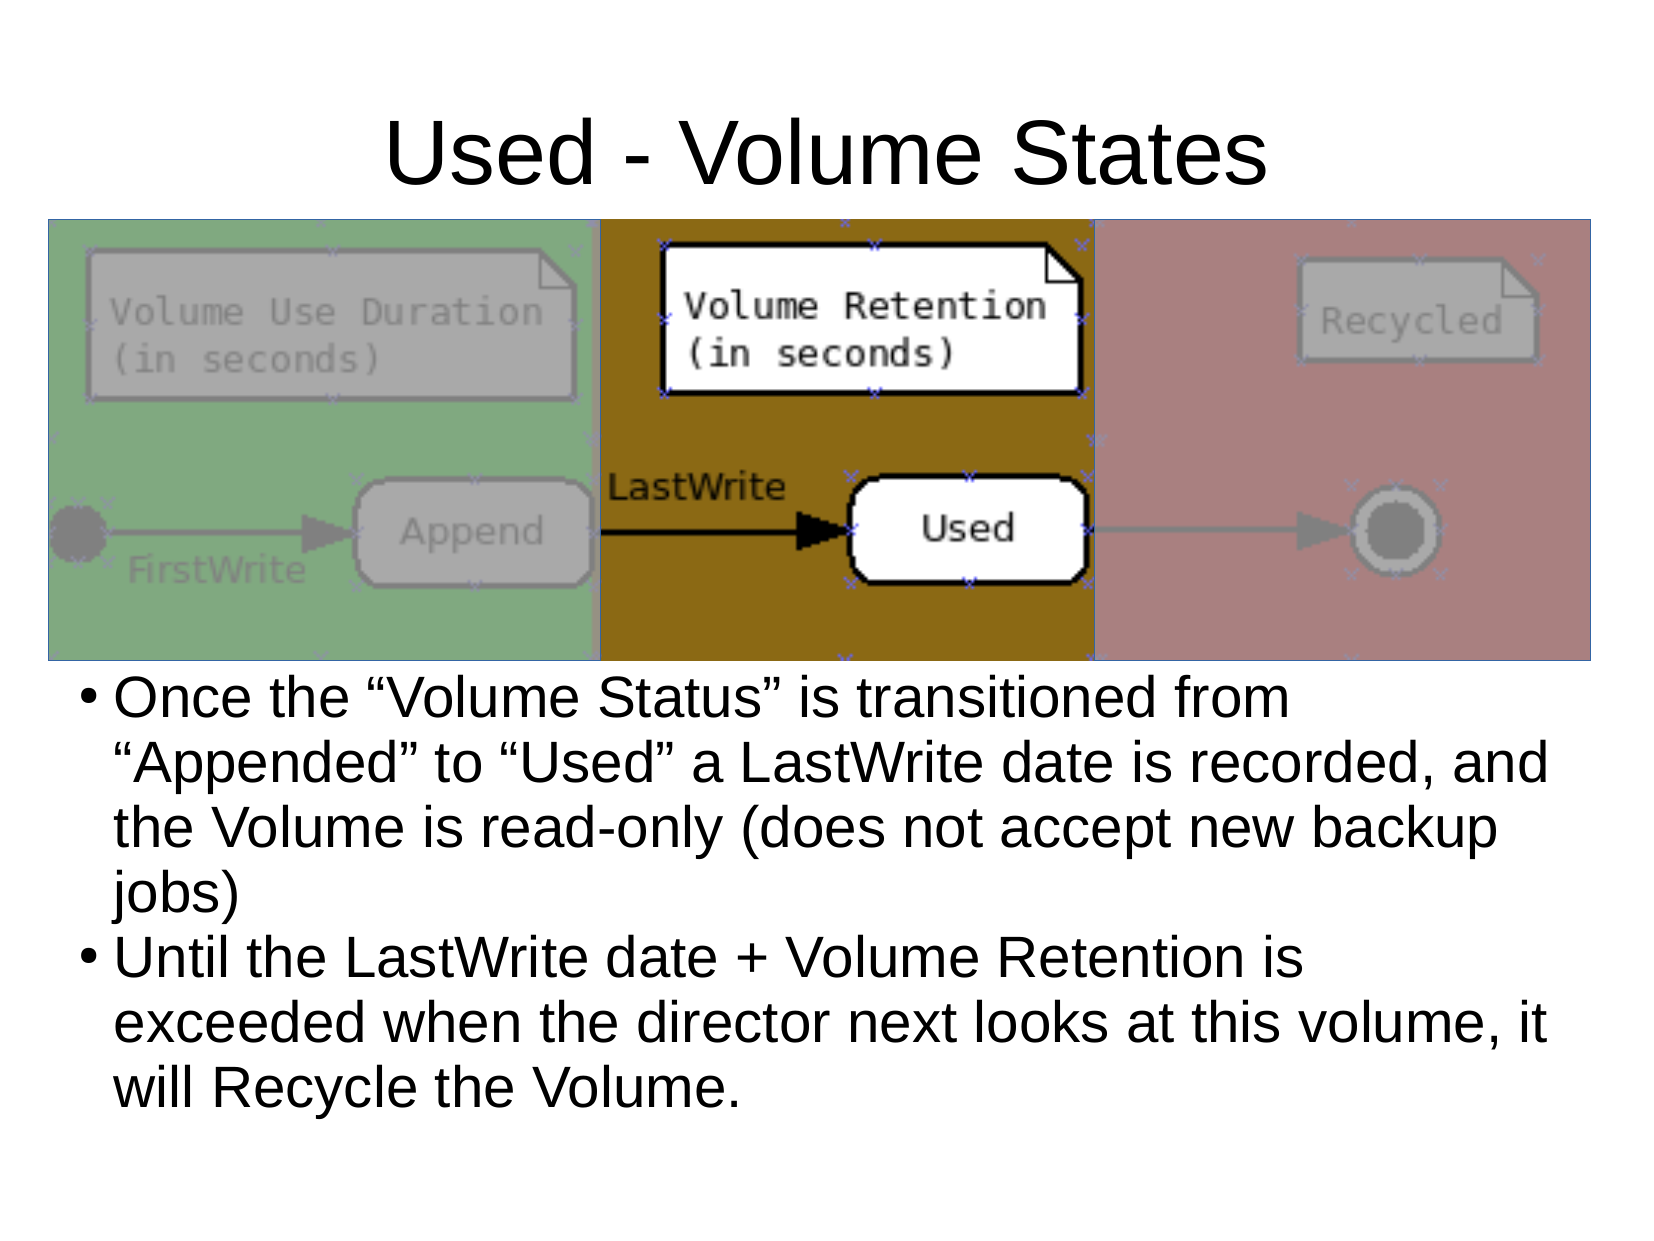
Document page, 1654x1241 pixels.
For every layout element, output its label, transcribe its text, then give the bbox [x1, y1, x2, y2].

text_box Once the “Volume Status” is transitioned from “Appended” to “Used” a LastWrite date is recorded, and the Volume is read-only (does not accept new backup jobs) Until the LastWrite date + Volume Retention is exceeded when the director next looks at this volume, it will Recycle the Volume. [78, 664, 1567, 1195]
title Used - Volume States [82, 49, 1571, 219]
text_box [1094, 219, 1591, 661]
picture [601, 219, 1094, 661]
text_box [48, 219, 601, 661]
